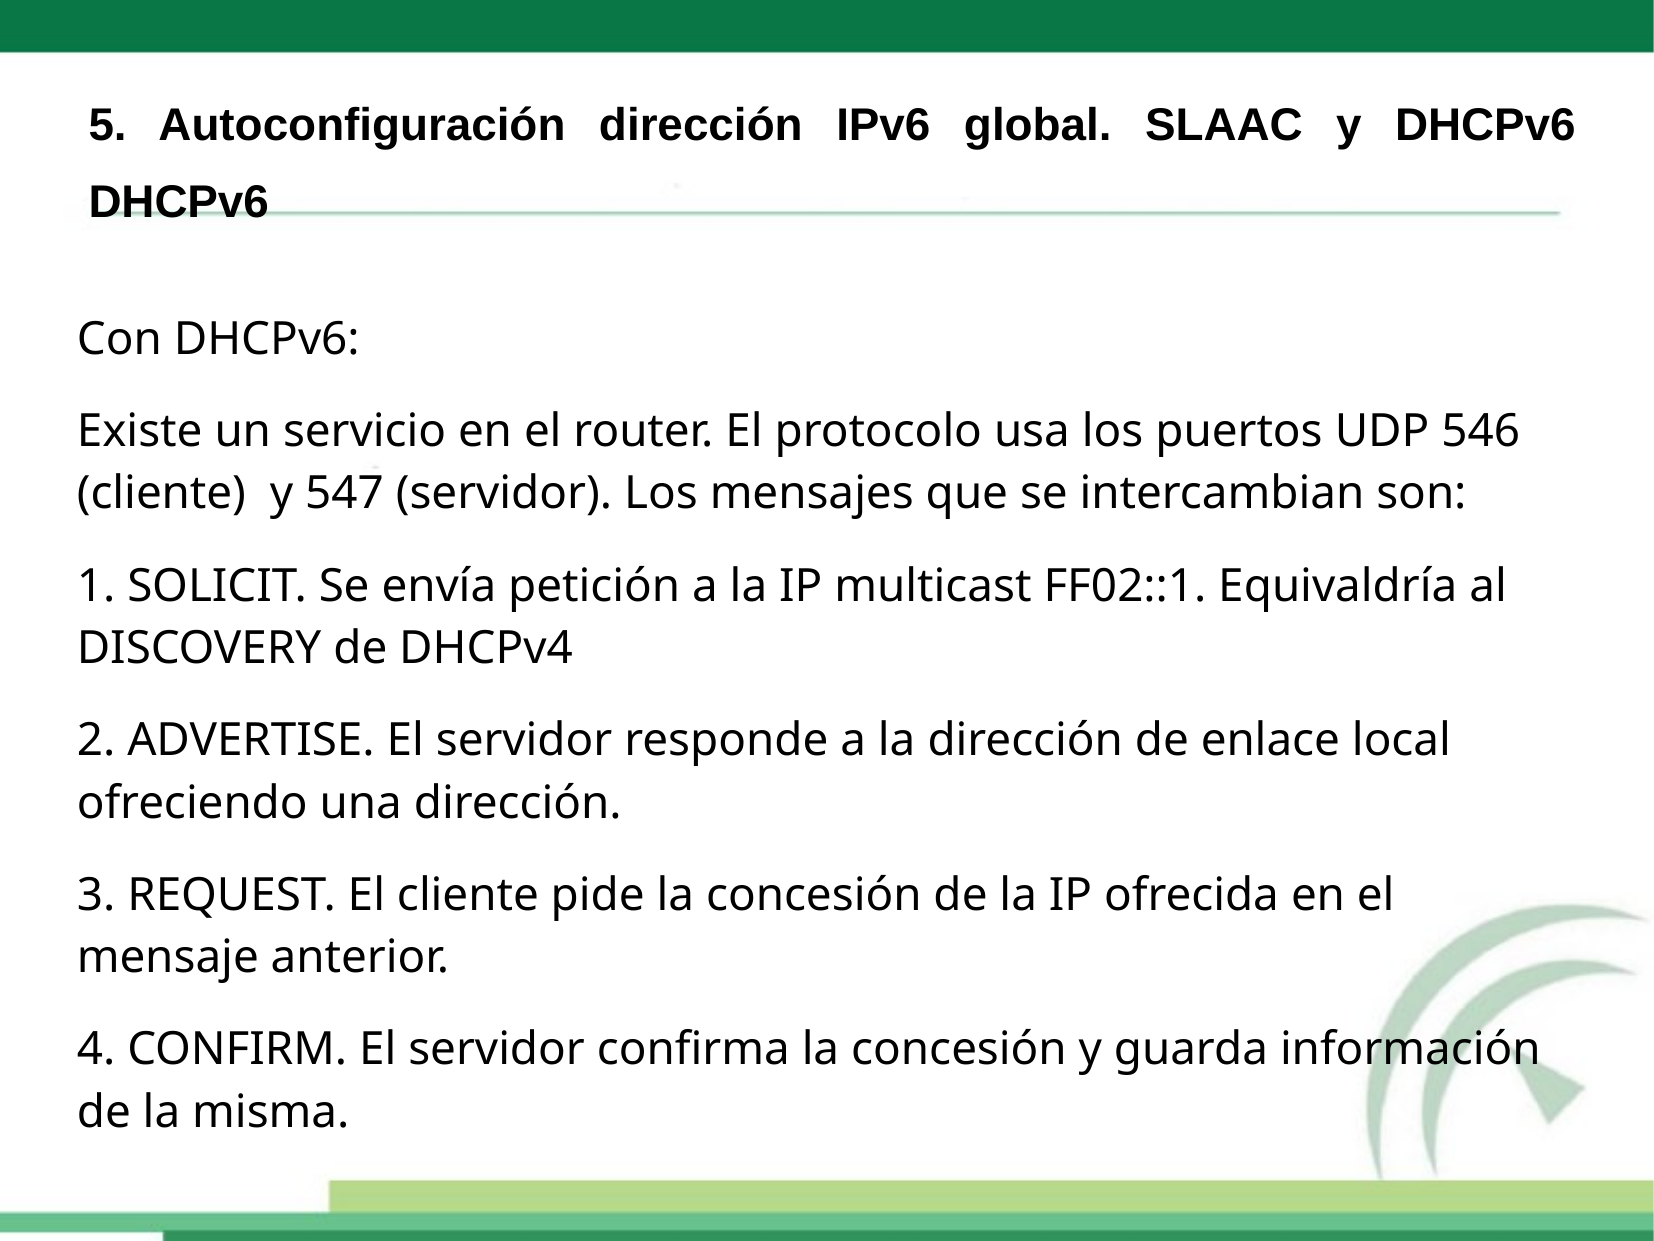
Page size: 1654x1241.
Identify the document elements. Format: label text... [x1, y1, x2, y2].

title 5. Autoconfiguración dirección IPv6 global. SLAAC y DHCPv6 DHCPv6 [88, 46, 1577, 254]
picture [0, 0, 1654, 1241]
list Con DHCPv6: Existe un servicio en el router. El protocolo usa los puertos UDP 546 (cliente) y 547 (servidor). Los mensajes que se intercambian son: 1. SOLICIT. Se envía petición a la IP multicast FF02::1. Equivaldría al DISCOVERY de DHCPv4 2. ADVERTISE. El servidor responde a la dirección de enlace local ofreciendo una dirección. 3. REQUEST. El cliente pide la concesión de la IP ofrecida en el mensaje anterior. 4. CONFIRM. El servidor confirma la concesión y guarda información de la misma. [76, 213, 1565, 1211]
